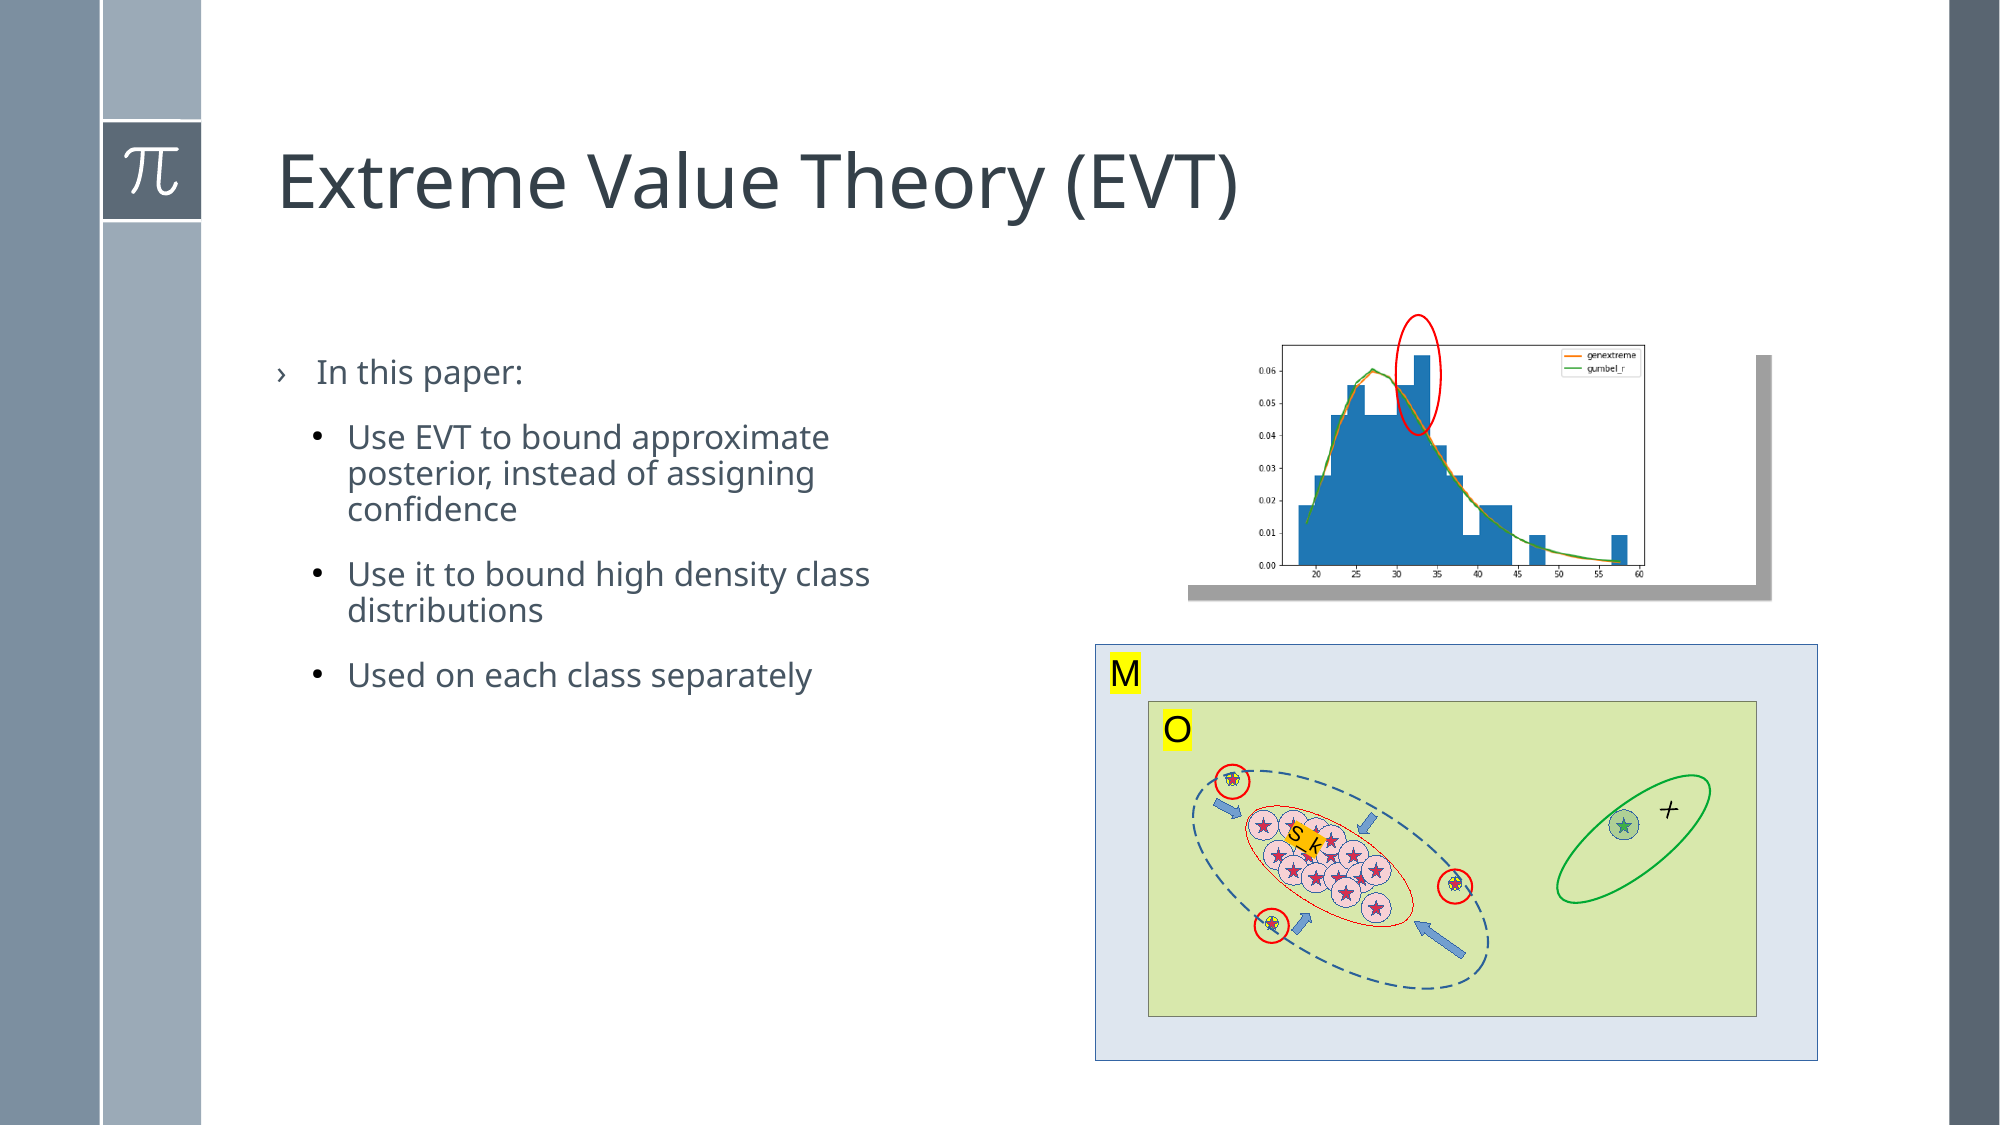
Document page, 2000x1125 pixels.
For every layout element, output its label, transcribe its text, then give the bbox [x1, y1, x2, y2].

text_box [1395, 314, 1441, 436]
text_box O [1148, 701, 1757, 1017]
text_box X [1557, 775, 1711, 903]
text_box In this paper: Use EVT to bound approximate posterior, instead of assigning confidence Use it to bound high density class distributions Used on each class separately [261, 262, 916, 1013]
text_box M [1095, 644, 1818, 1061]
text_box [1193, 764, 1489, 989]
picture [1170, 337, 1756, 586]
text_box Extreme Value Theory (EVT) [261, 29, 1867, 233]
